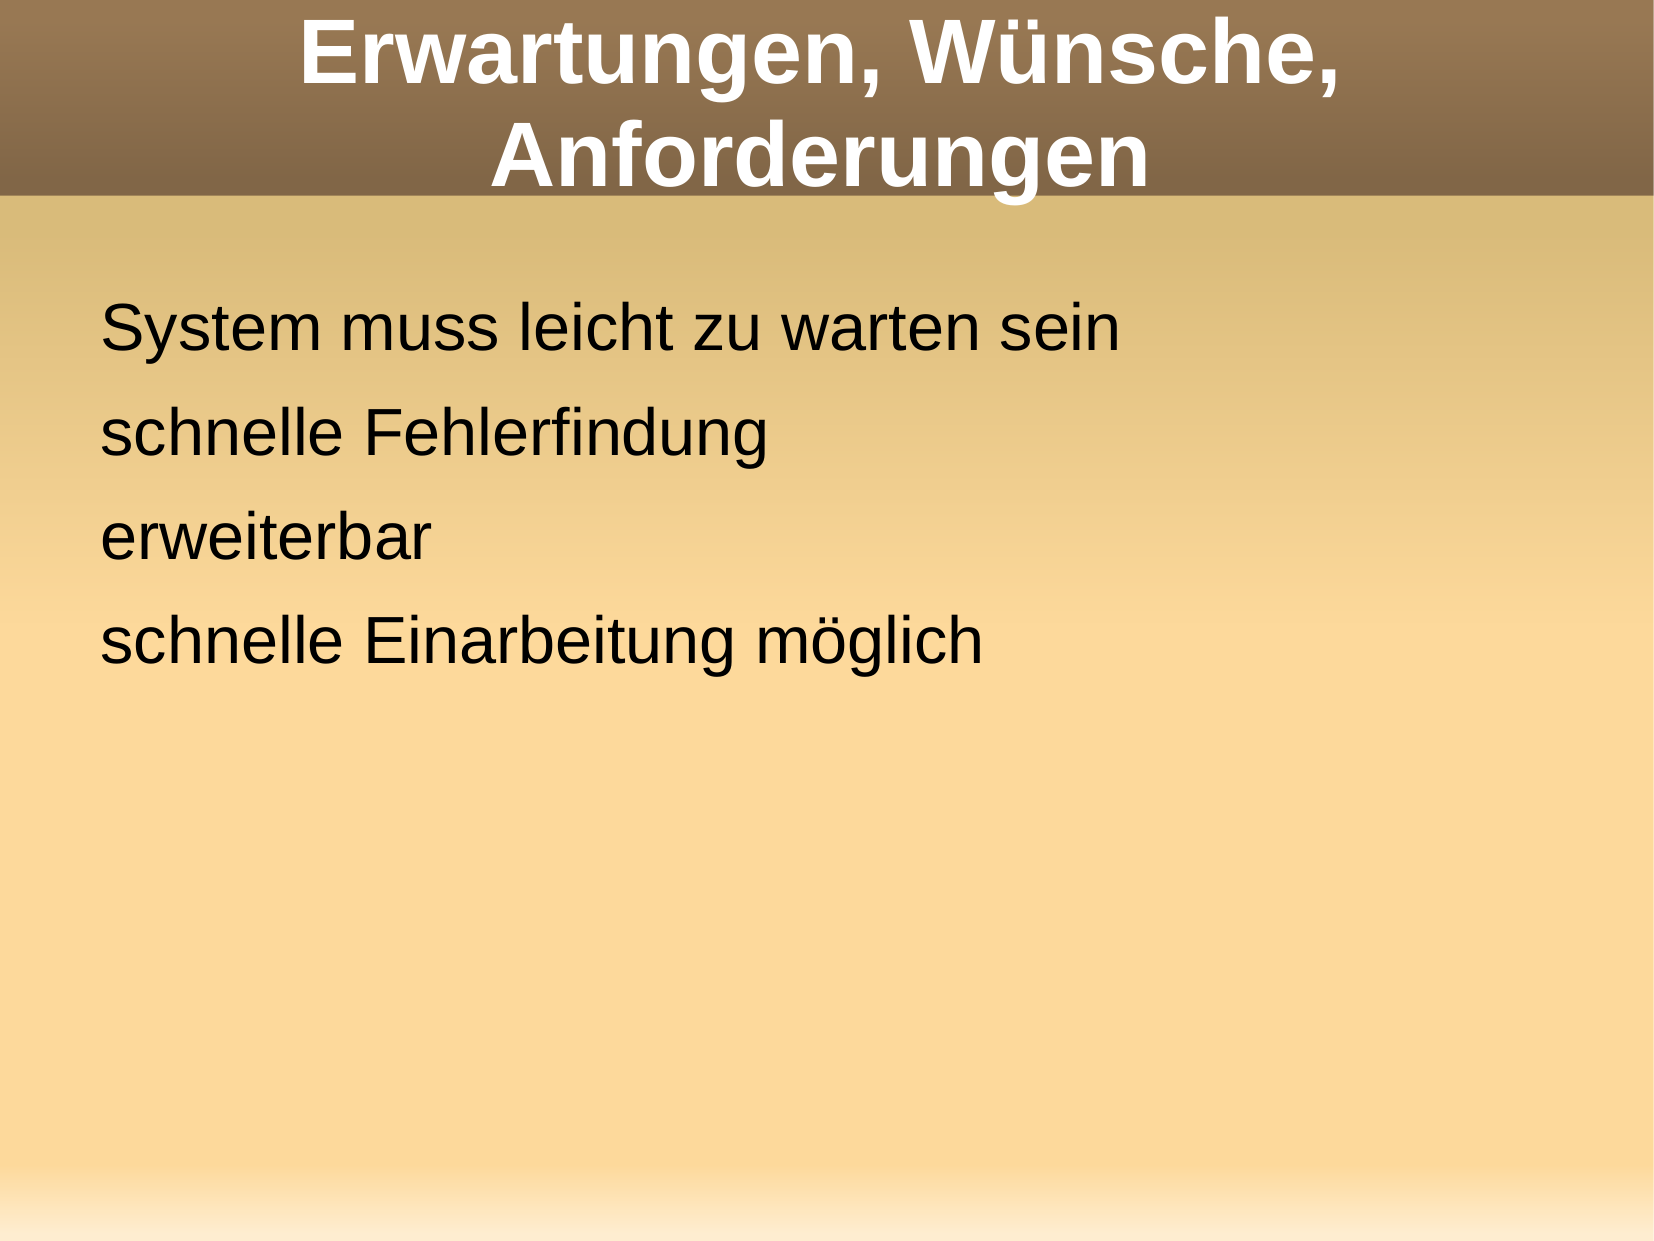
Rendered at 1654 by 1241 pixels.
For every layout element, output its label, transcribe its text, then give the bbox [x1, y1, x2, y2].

title Erwartungen, Wünsche, Anforderungen [76, 0, 1565, 211]
picture [0, 0, 1654, 1241]
list System muss leicht zu warten sein schnelle Fehlerfindung erweiterbar schnelle Einarbeitung möglich [82, 290, 1571, 1109]
